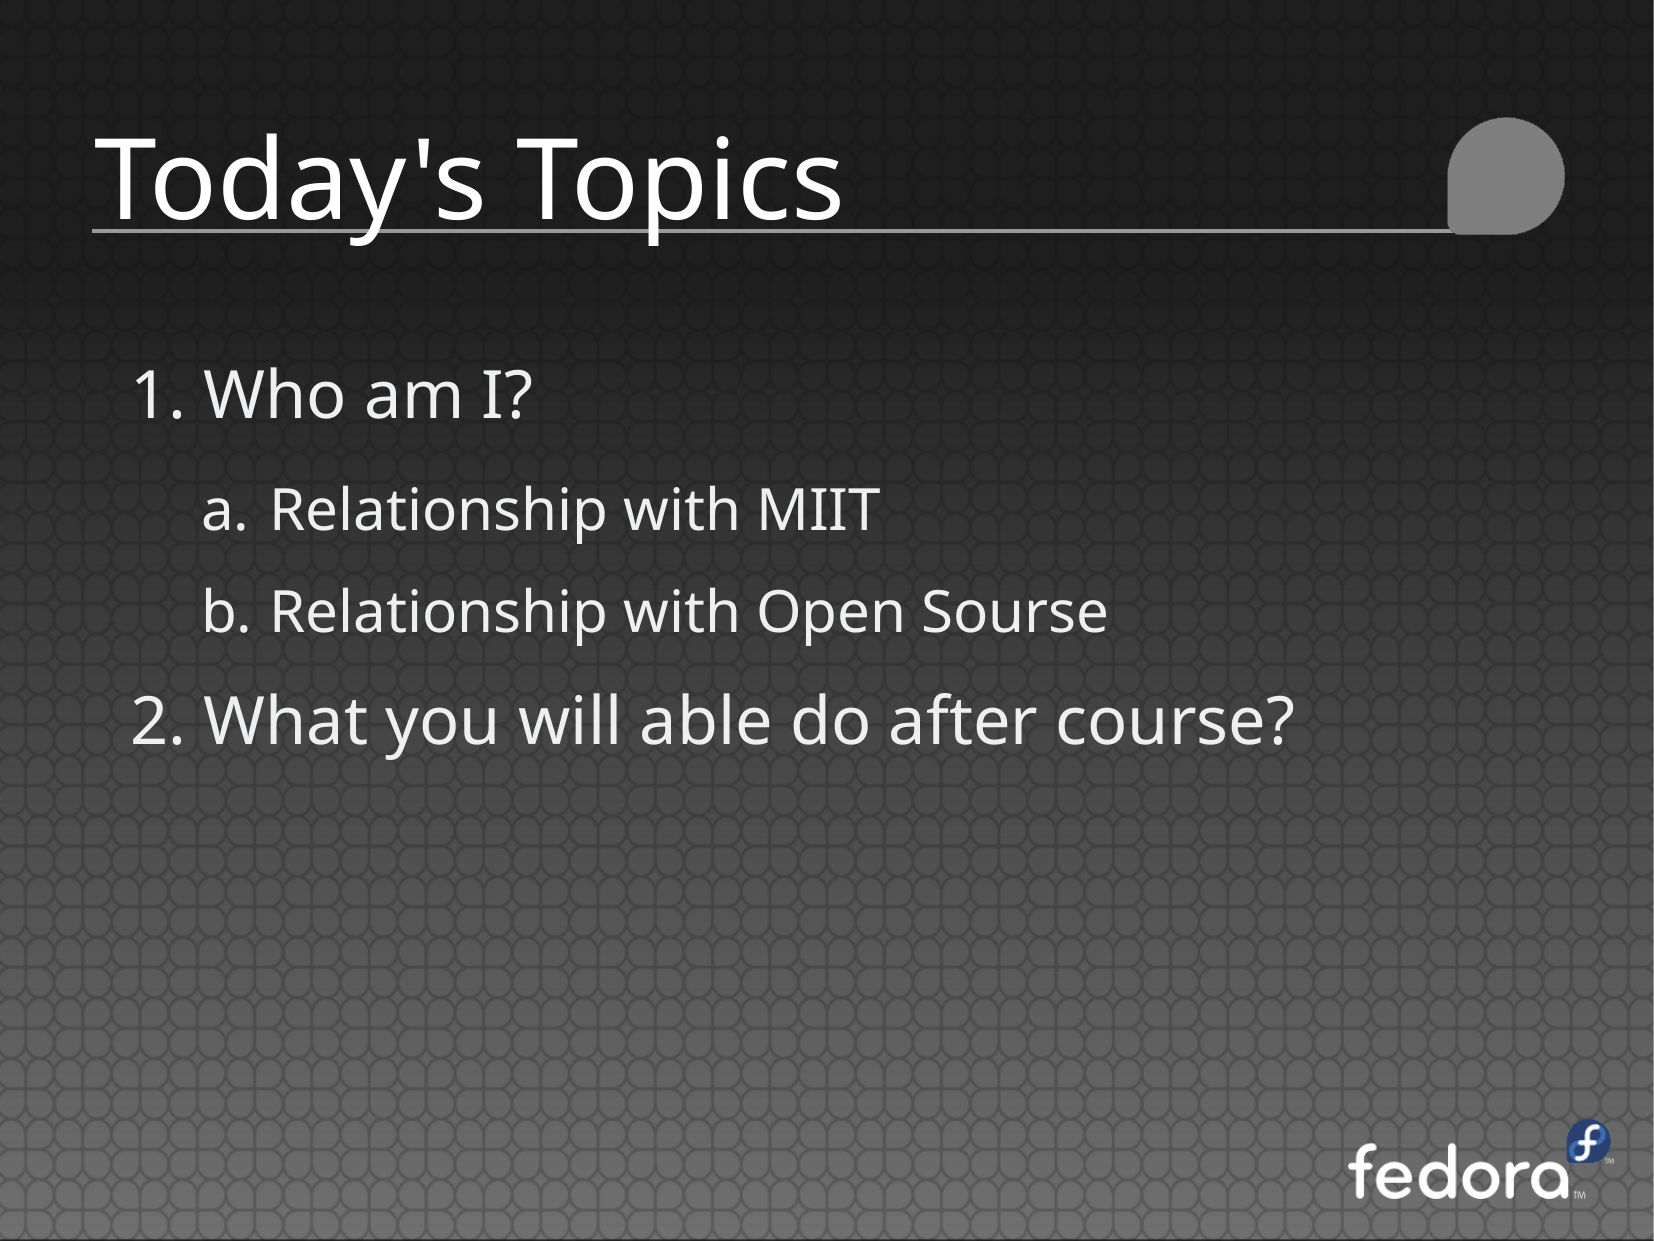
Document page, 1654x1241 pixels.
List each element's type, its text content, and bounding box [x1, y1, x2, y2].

title Today's Topics [94, 100, 1426, 251]
list Who am I? Relationship with MIIT Relationship with Open Sourse What you will able do after course? [112, 227, 1501, 1163]
picture [0, 0, 1654, 1241]
